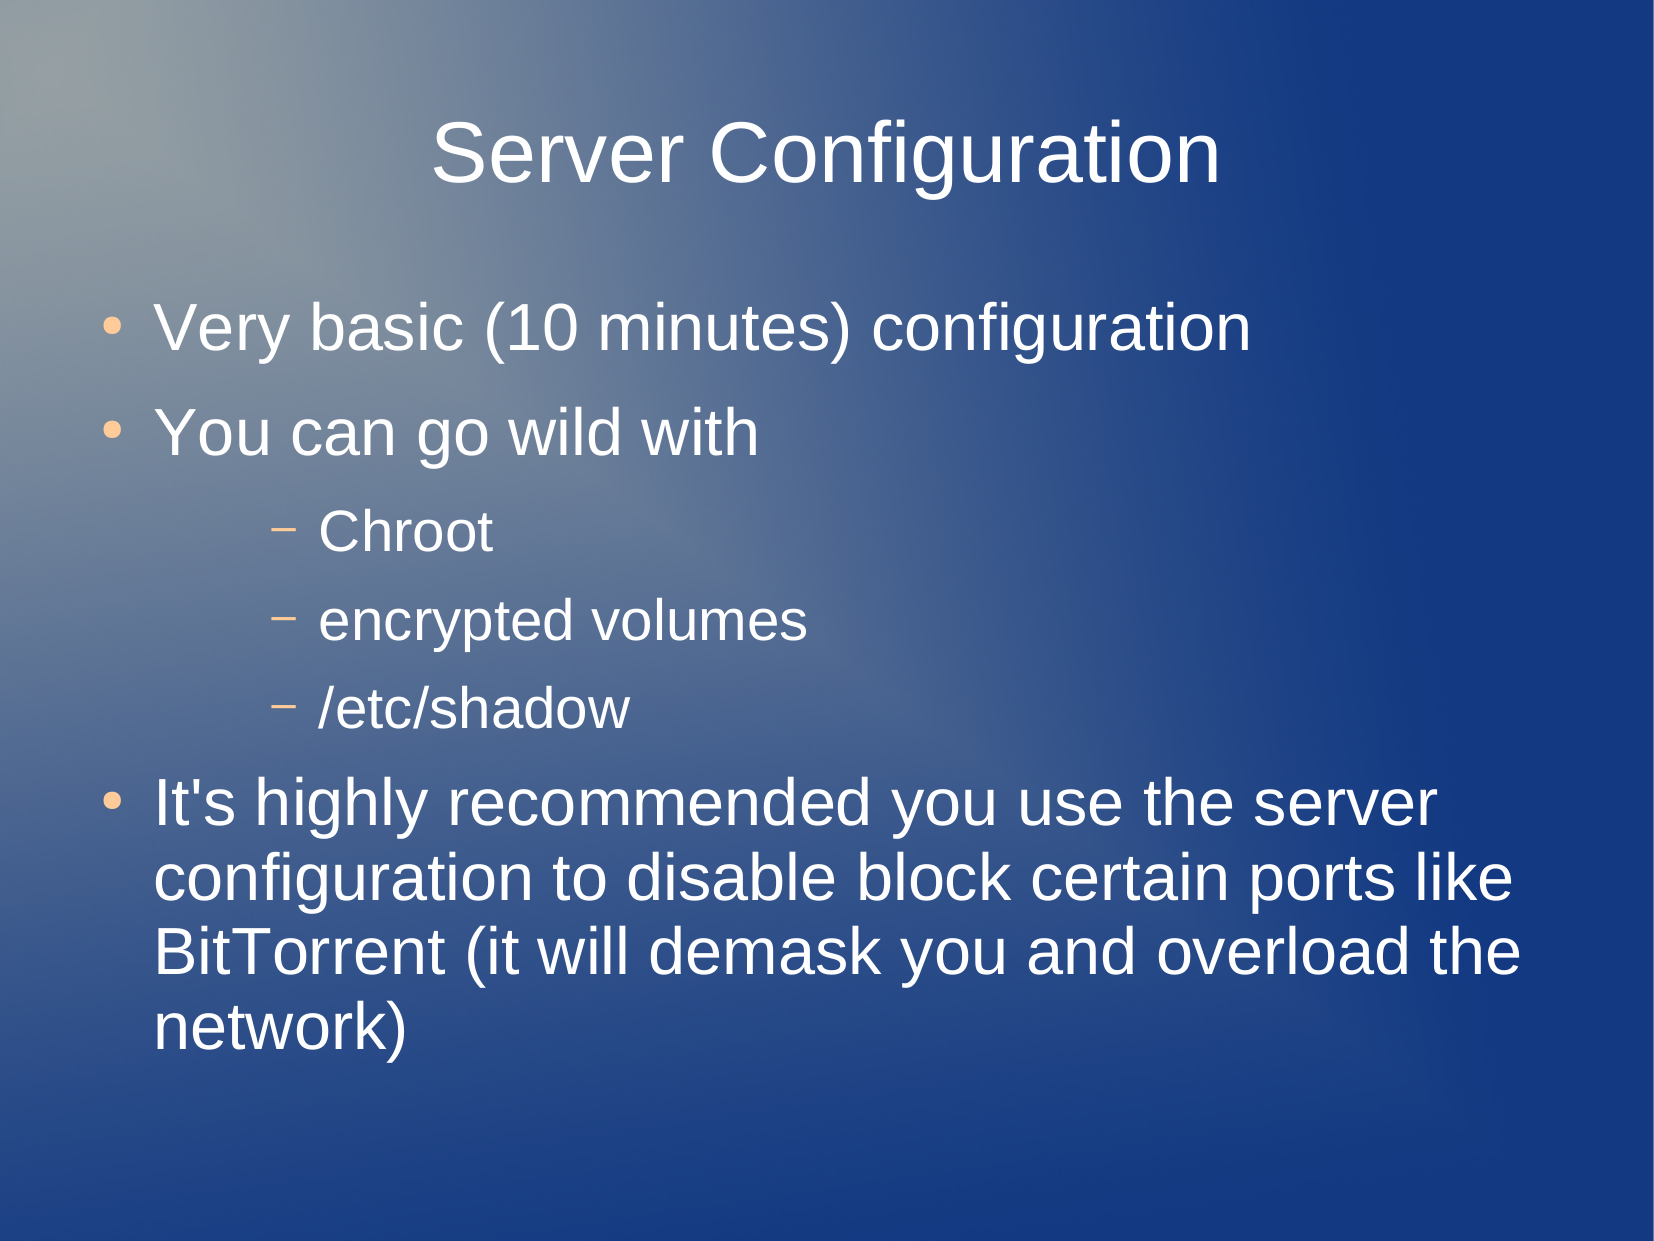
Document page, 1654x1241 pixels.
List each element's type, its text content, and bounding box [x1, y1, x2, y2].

list Very basic (10 minutes) configuration You can go wild with Chroot encrypted volumes /etc/shadow It's highly recommended you use the server configuration to disable block certain ports like BitTorrent (it will demask you and overload the network) [82, 290, 1571, 1064]
title Server Configuration [82, 49, 1571, 257]
picture [0, 0, 1654, 1241]
